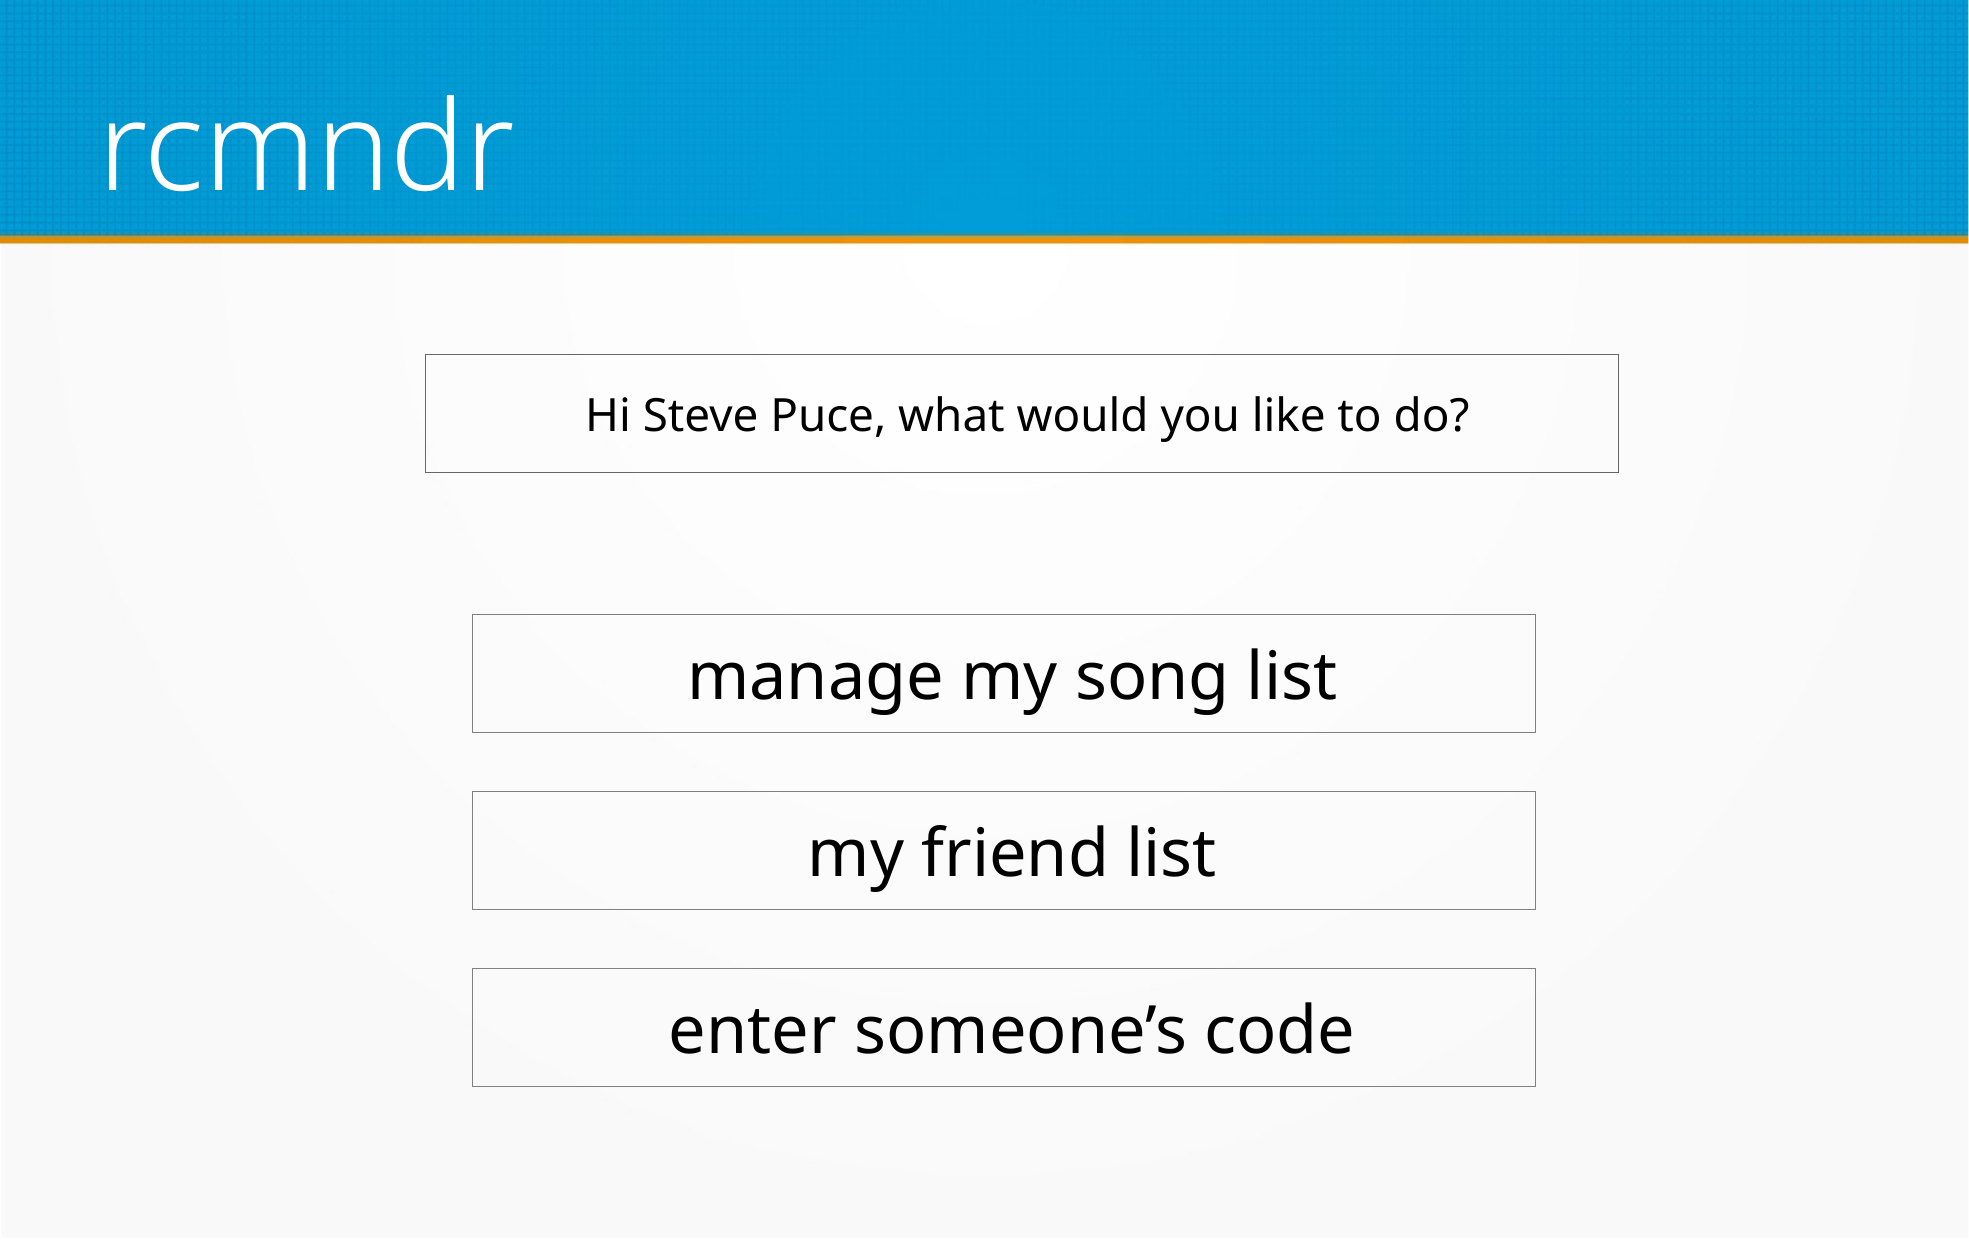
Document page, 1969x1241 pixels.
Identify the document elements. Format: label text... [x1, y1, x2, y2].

picture [0, 233, 1969, 1241]
title rcmndr [98, 19, 1870, 227]
list manage my song list [472, 614, 1536, 733]
list enter someone’s code [472, 968, 1536, 1087]
text_box Hi Steve Puce, what would you like to do? [425, 354, 1619, 473]
list my friend list [472, 791, 1536, 910]
